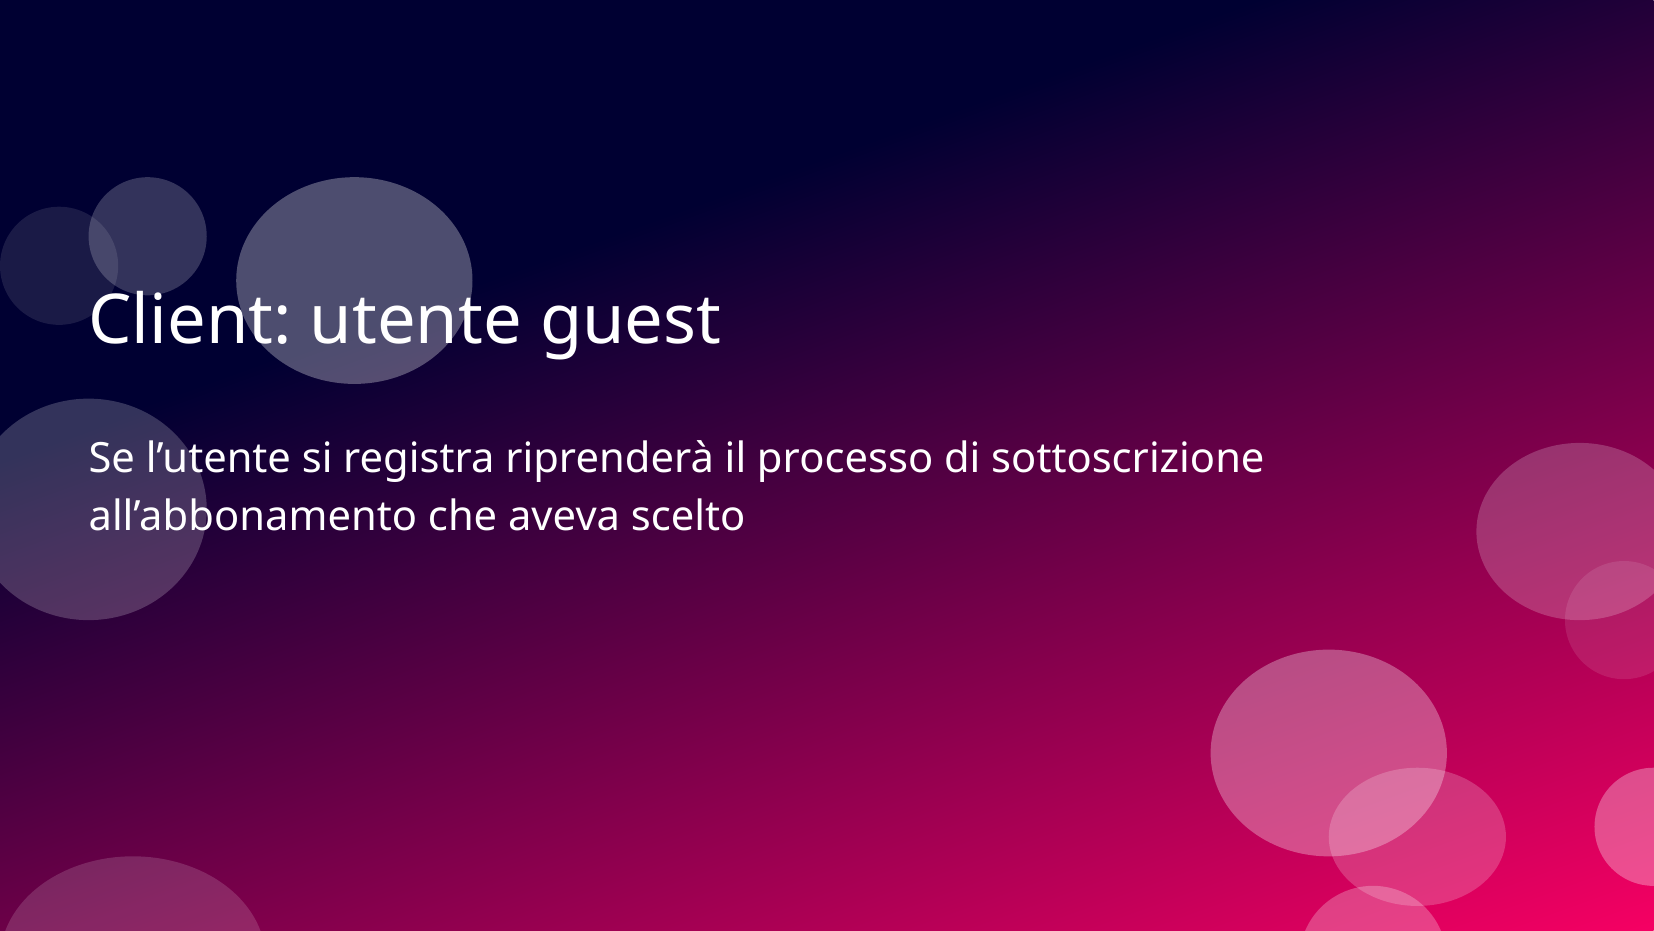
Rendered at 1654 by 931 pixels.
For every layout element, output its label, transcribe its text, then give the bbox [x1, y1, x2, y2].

text_box Se l’utente si registra riprenderà il processo di sottoscrizione all’abbonamento che aveva scelto [88, 428, 1565, 783]
title Client: utente guest [88, 236, 1565, 399]
